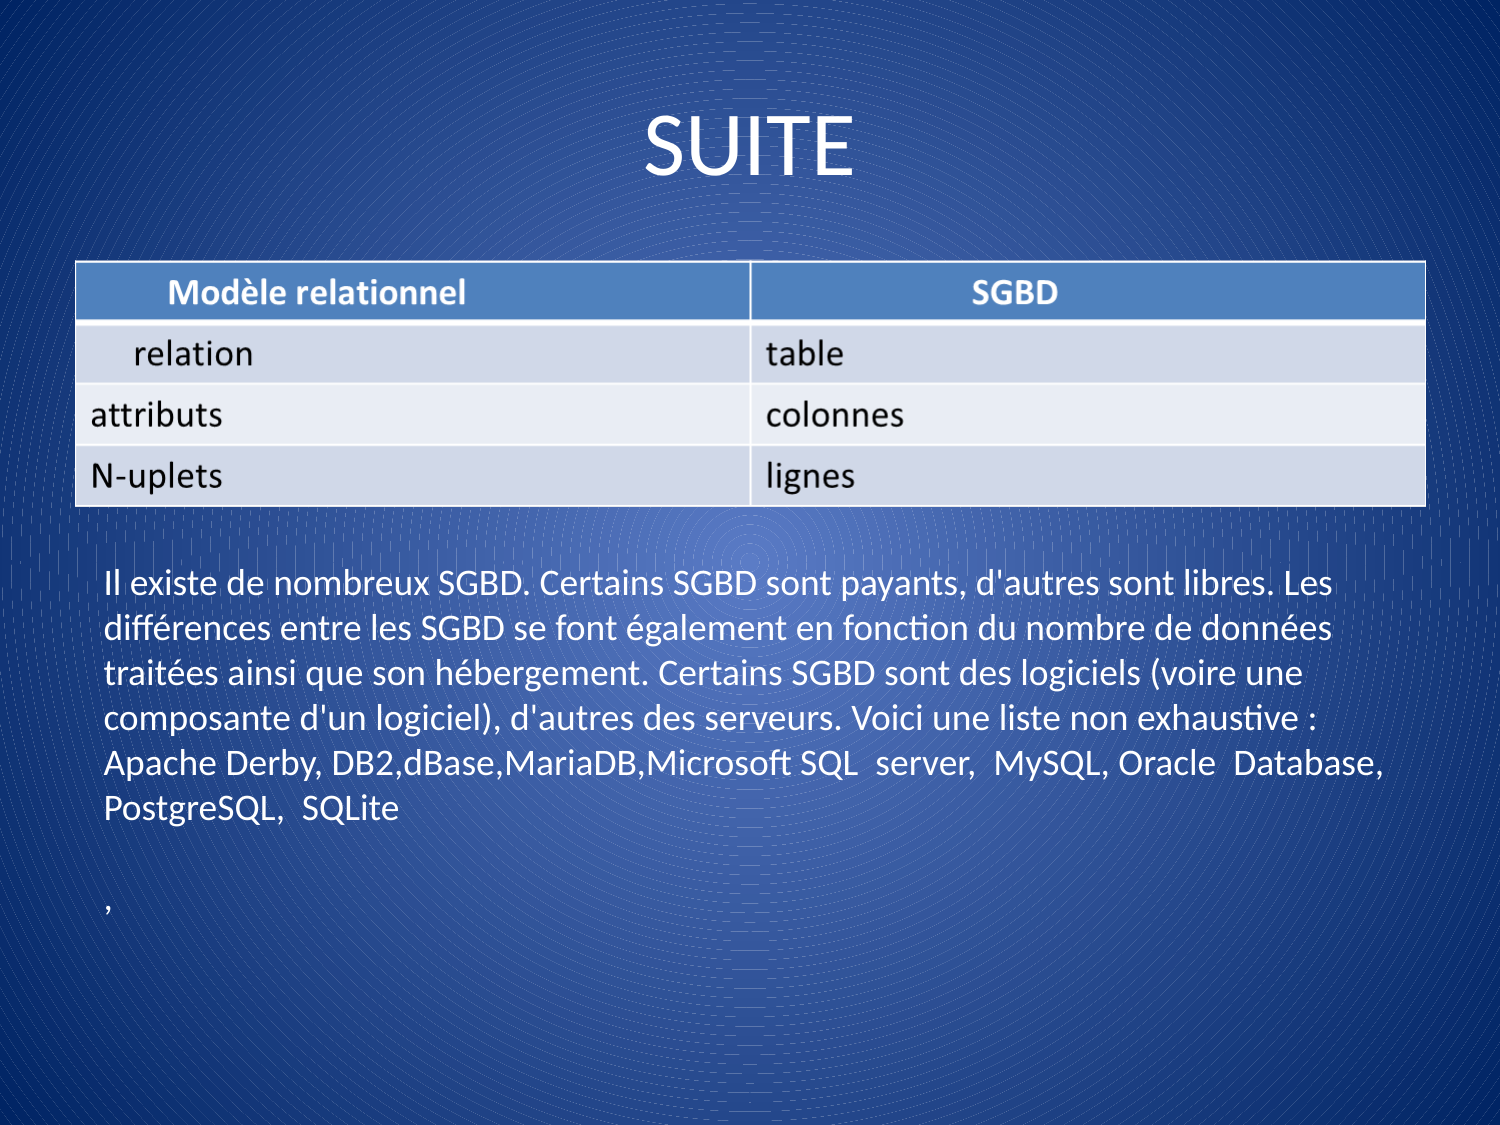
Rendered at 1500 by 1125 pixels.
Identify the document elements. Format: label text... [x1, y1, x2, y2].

picture [75, 258, 1426, 521]
title SUITE [75, 45, 1426, 233]
text_box Il existe de nombreux SGBD. Certains SGBD sont payants, d'autres sont libres. Les différences entre les SGBD se font également en fonction du nombre de données traitées ainsi que son hébergement. Certains SGBD sont des logiciels (voire une composante d'un logiciel), d'autres des serveurs. Voici une liste non exhaustive : Apache Derby, DB2,dBase,MariaDB,Microsoft SQL server, MySQL, Oracle Database, PostgreSQL, SQLite , [88, 550, 1424, 930]
